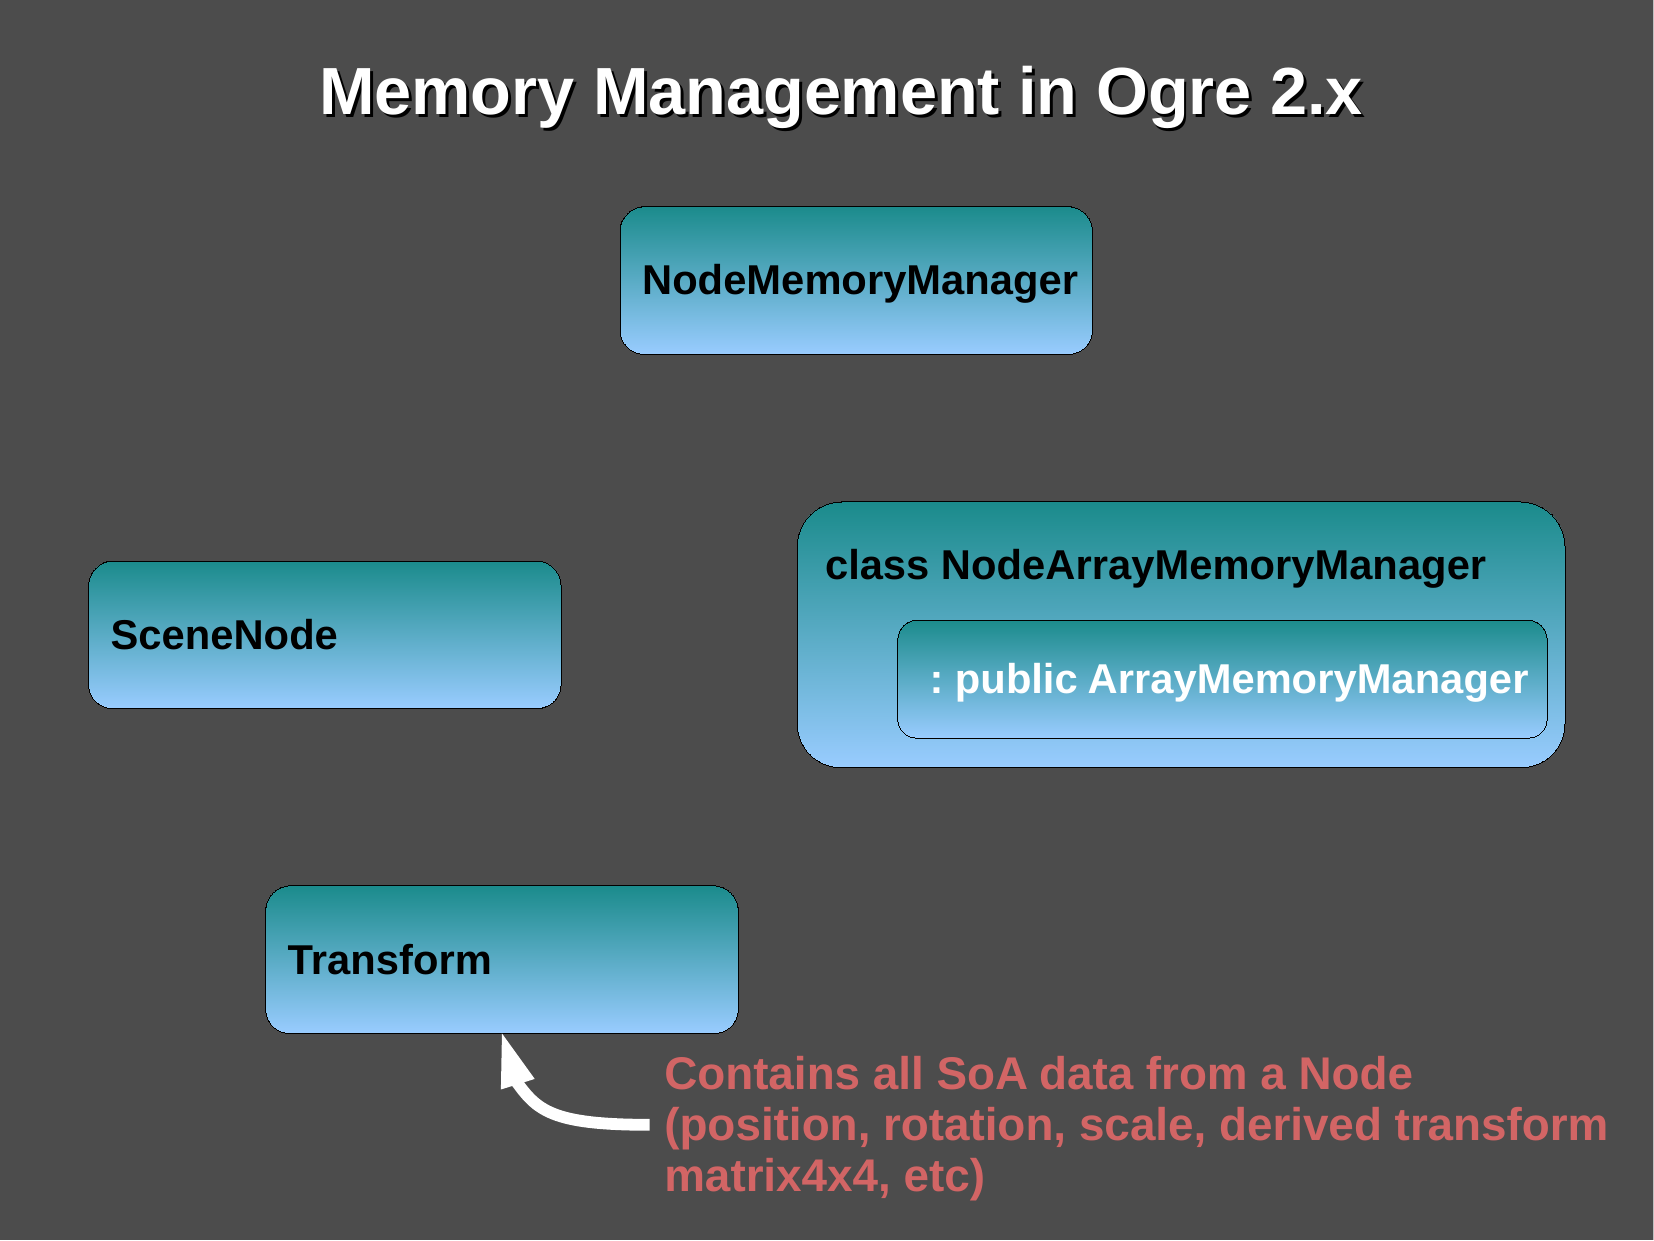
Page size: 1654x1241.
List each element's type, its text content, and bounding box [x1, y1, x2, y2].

text_box Memory Management in Ogre 2.x [265, 46, 1418, 137]
text_box NodeMemoryManager [620, 206, 1093, 355]
text_box class NodeArrayMemoryManager [797, 501, 1566, 768]
text_box : public ArrayMemoryManager [897, 620, 1548, 739]
text_box Transform [265, 885, 739, 1034]
text_box Contains all SoA data from a Node (position, rotation, scale, derived transform matrix4x4, etc) [649, 1039, 1654, 1211]
text_box SceneNode [88, 561, 562, 709]
